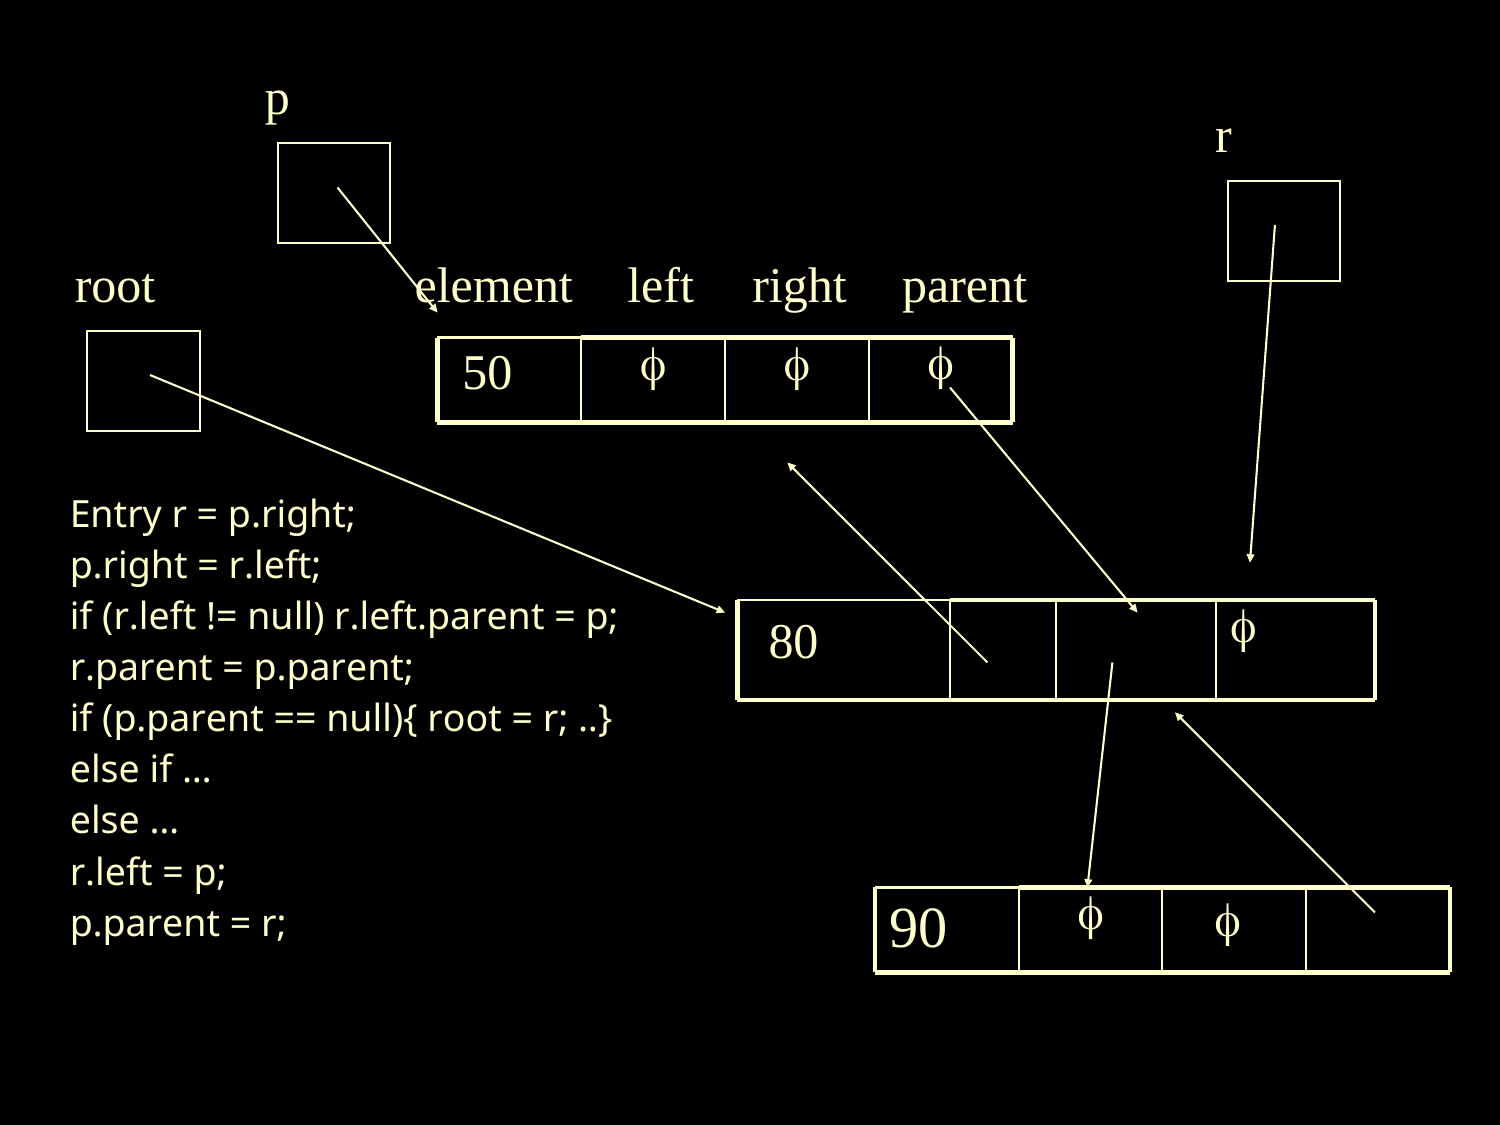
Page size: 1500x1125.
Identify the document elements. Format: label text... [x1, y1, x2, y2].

text_box  [726, 340, 868, 420]
text_box right [737, 249, 862, 321]
text_box  [1062, 887, 1119, 949]
text_box 80 [753, 606, 834, 678]
text_box r [1200, 99, 1247, 171]
text_box  [1217, 602, 1373, 698]
text_box 50 [447, 337, 528, 409]
text_box Entry r = p.right; p.right = r.left; if (r.left != null) r.left.parent = p; r.parent = p.parent; if (p.parent == null){ root = r; ..} else if … else … r.left = p; p.parent = r; [54, 480, 634, 955]
text_box parent [887, 249, 1043, 321]
text_box  [582, 340, 724, 420]
text_box  [1199, 894, 1256, 956]
text_box element [399, 249, 589, 321]
text_box p [250, 62, 305, 134]
text_box  [912, 337, 969, 399]
text_box 90 [877, 889, 1018, 970]
text_box root [59, 249, 171, 321]
text_box left [612, 249, 710, 321]
